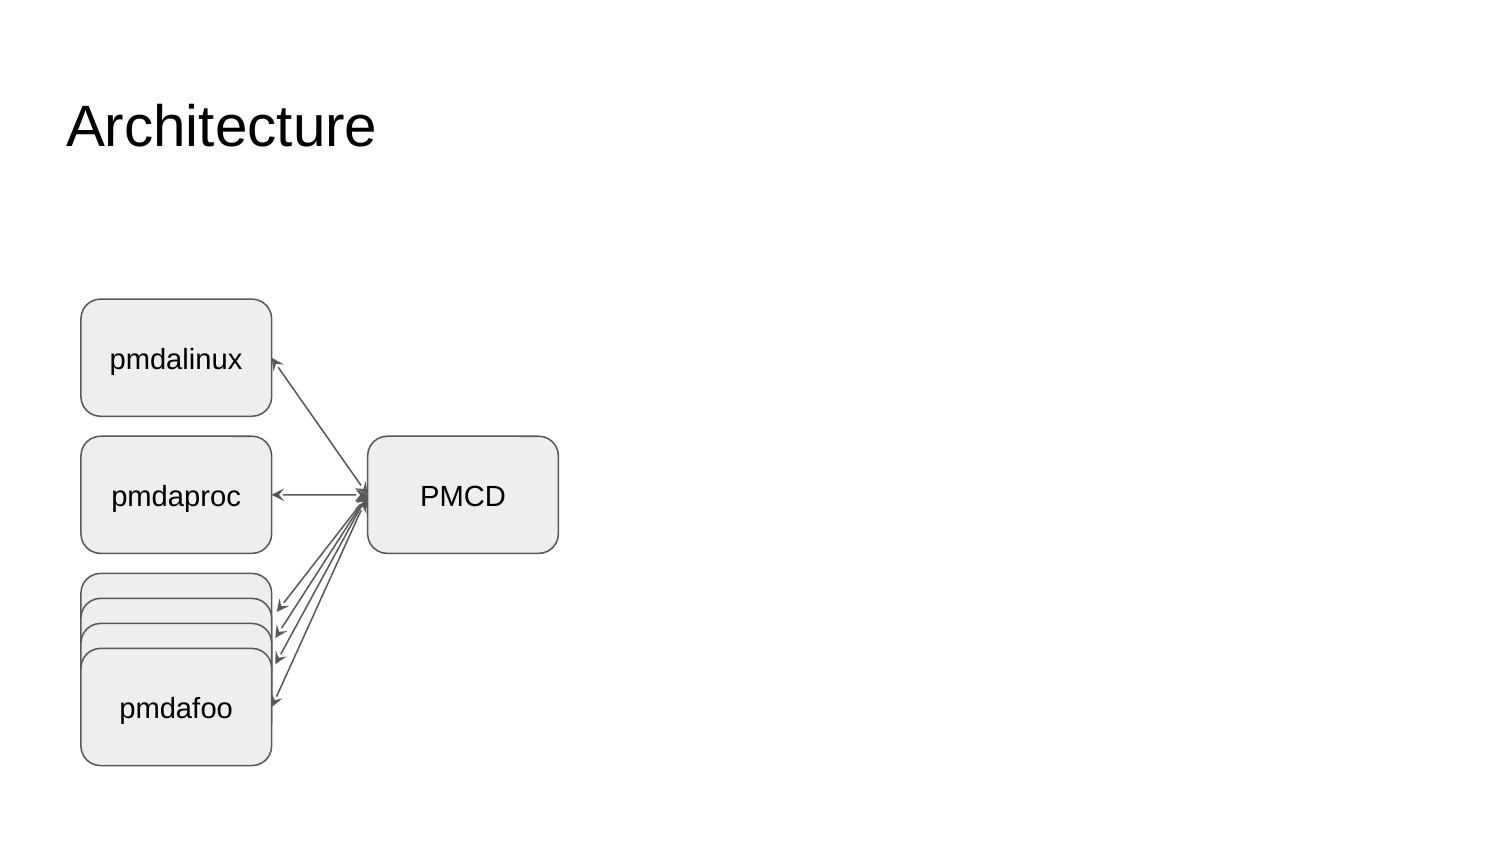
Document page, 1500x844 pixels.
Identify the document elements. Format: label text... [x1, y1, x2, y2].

text_box [80, 573, 272, 667]
text_box pmdalinux [80, 299, 272, 417]
title Architecture [51, 72, 1449, 167]
text_box pmdafoo [80, 648, 272, 766]
text_box PMCD [367, 436, 559, 554]
text_box pmdaproc [80, 436, 272, 554]
